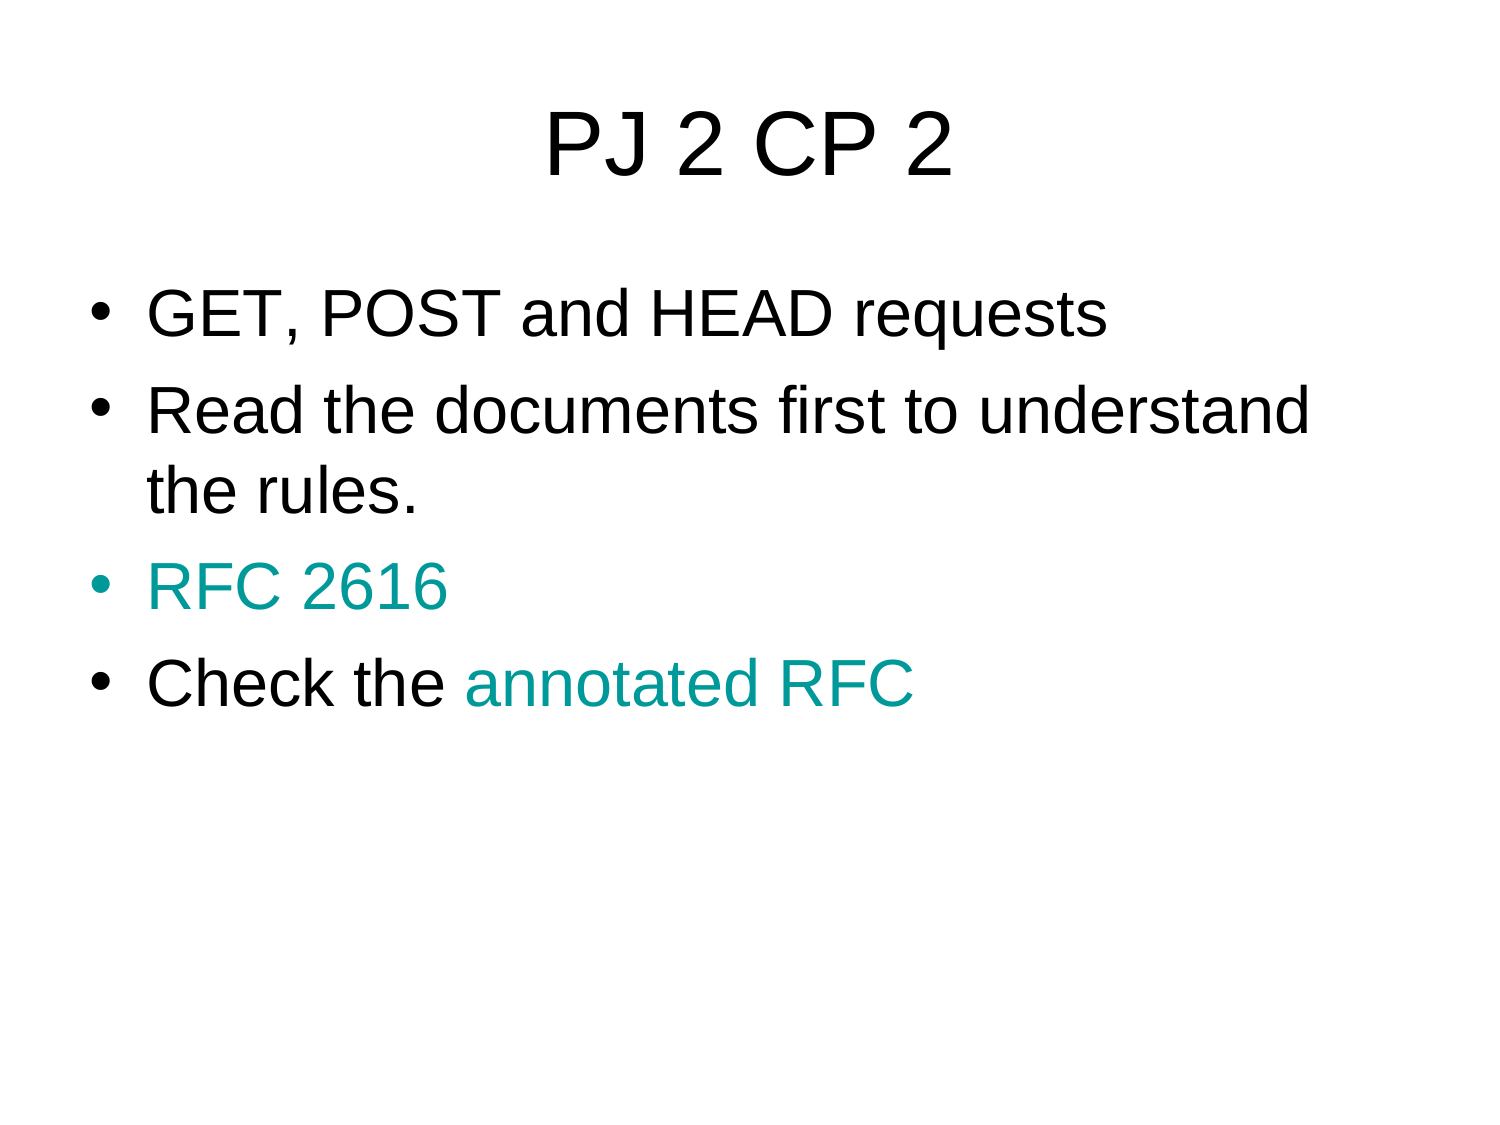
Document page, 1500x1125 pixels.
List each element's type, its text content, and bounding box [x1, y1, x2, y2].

list GET, POST and HEAD requests Read the documents first to understand the rules. RFC 2616 Check the annotated RFC [75, 262, 1426, 1005]
title PJ 2 CP 2 [75, 45, 1426, 233]
